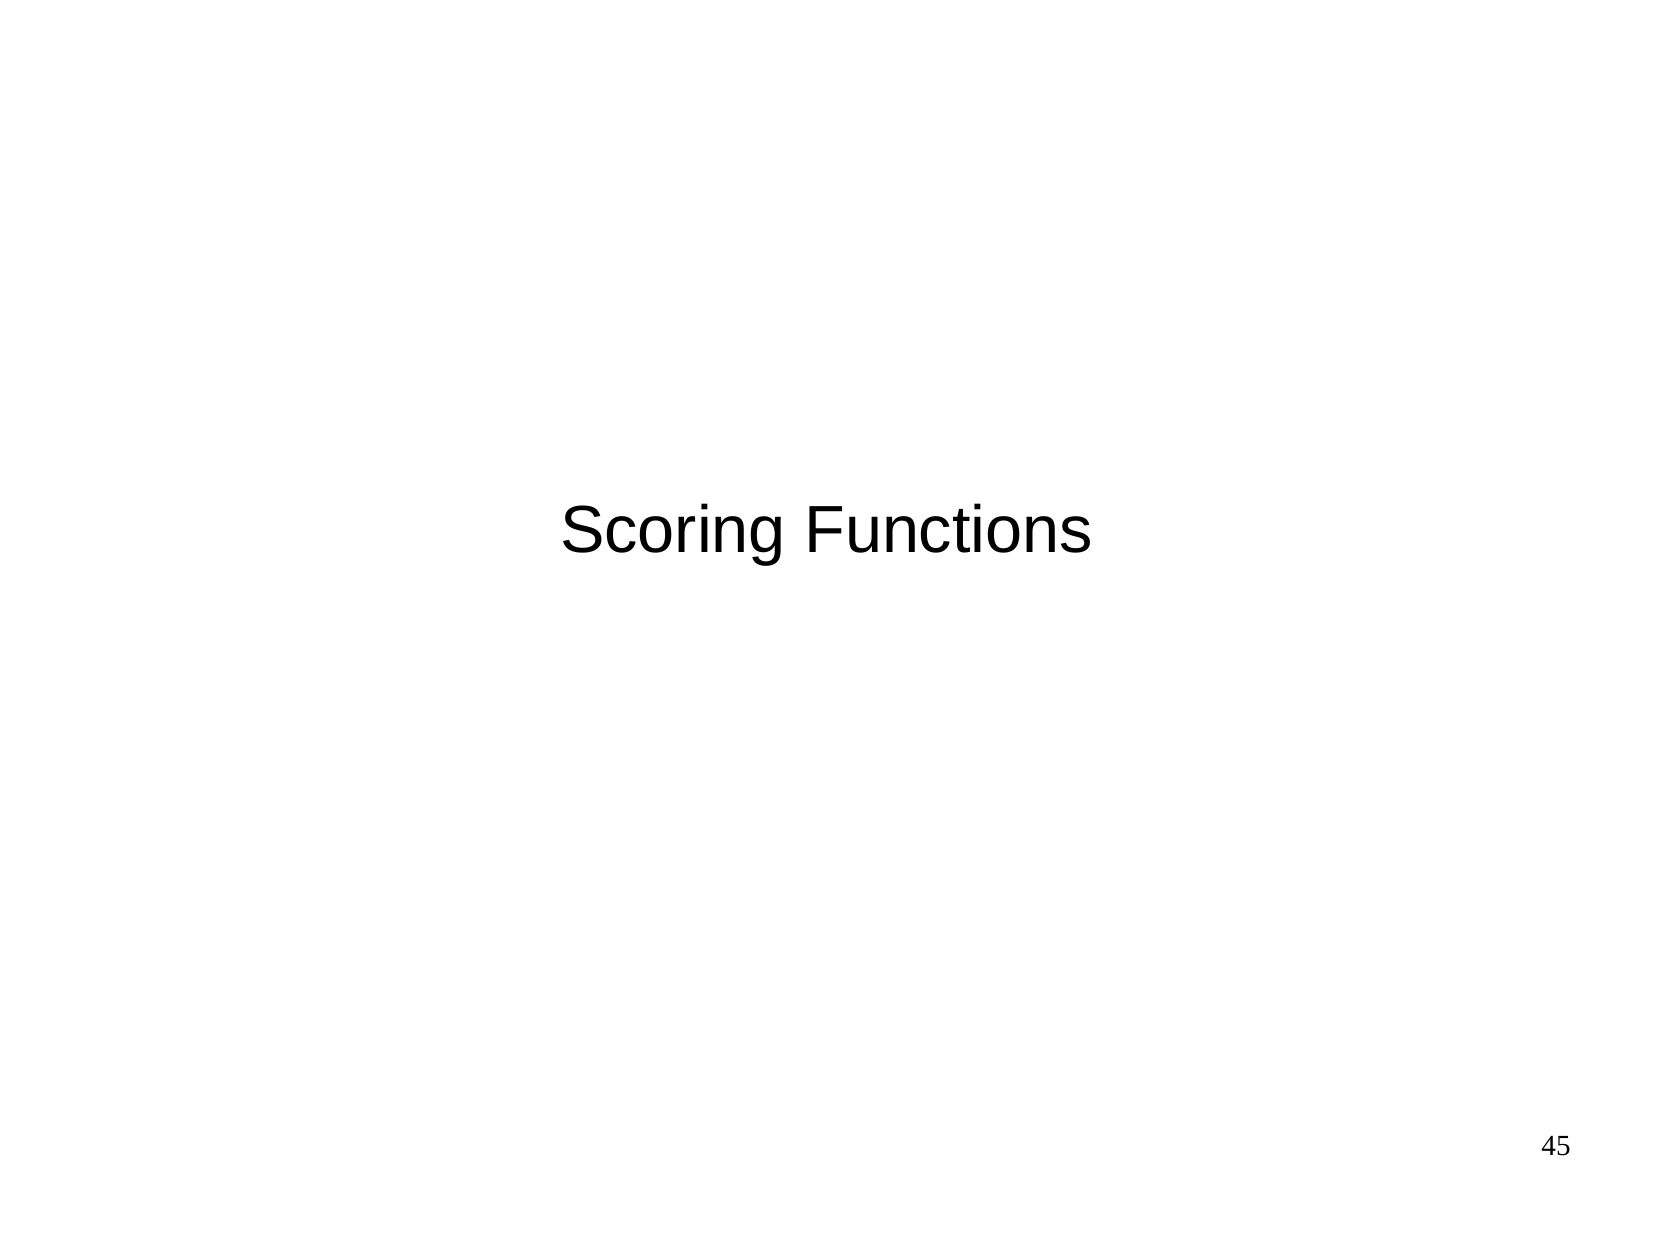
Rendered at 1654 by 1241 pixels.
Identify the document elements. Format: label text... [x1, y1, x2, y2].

subtitle Scoring Functions [82, 49, 1571, 1010]
